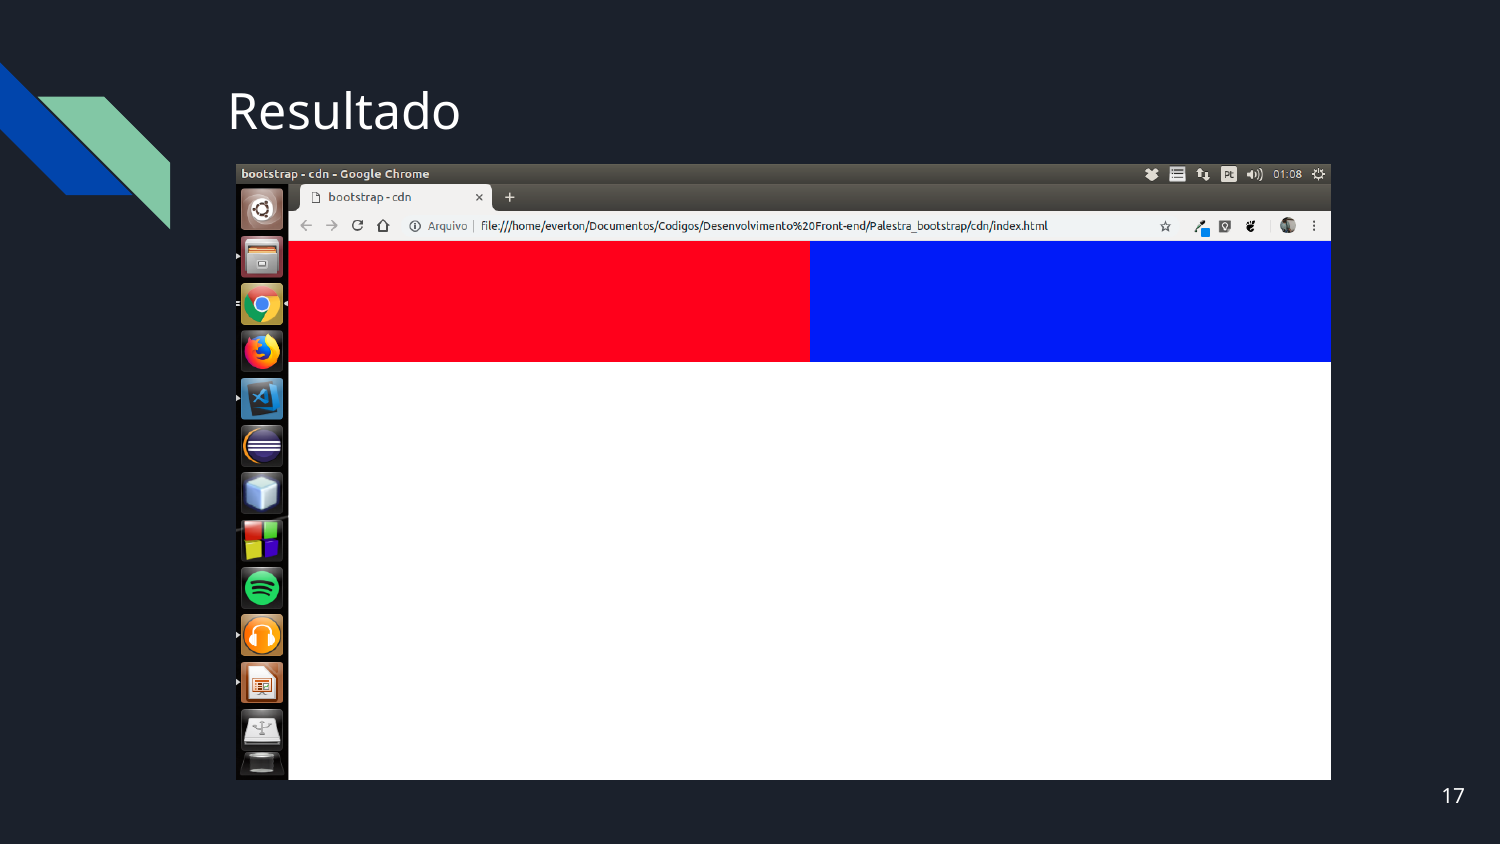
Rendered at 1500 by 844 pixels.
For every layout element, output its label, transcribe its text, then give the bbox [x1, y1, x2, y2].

picture [236, 164, 1331, 780]
slide_number <número> [1389, 764, 1480, 830]
title Resultado [212, 64, 1368, 215]
